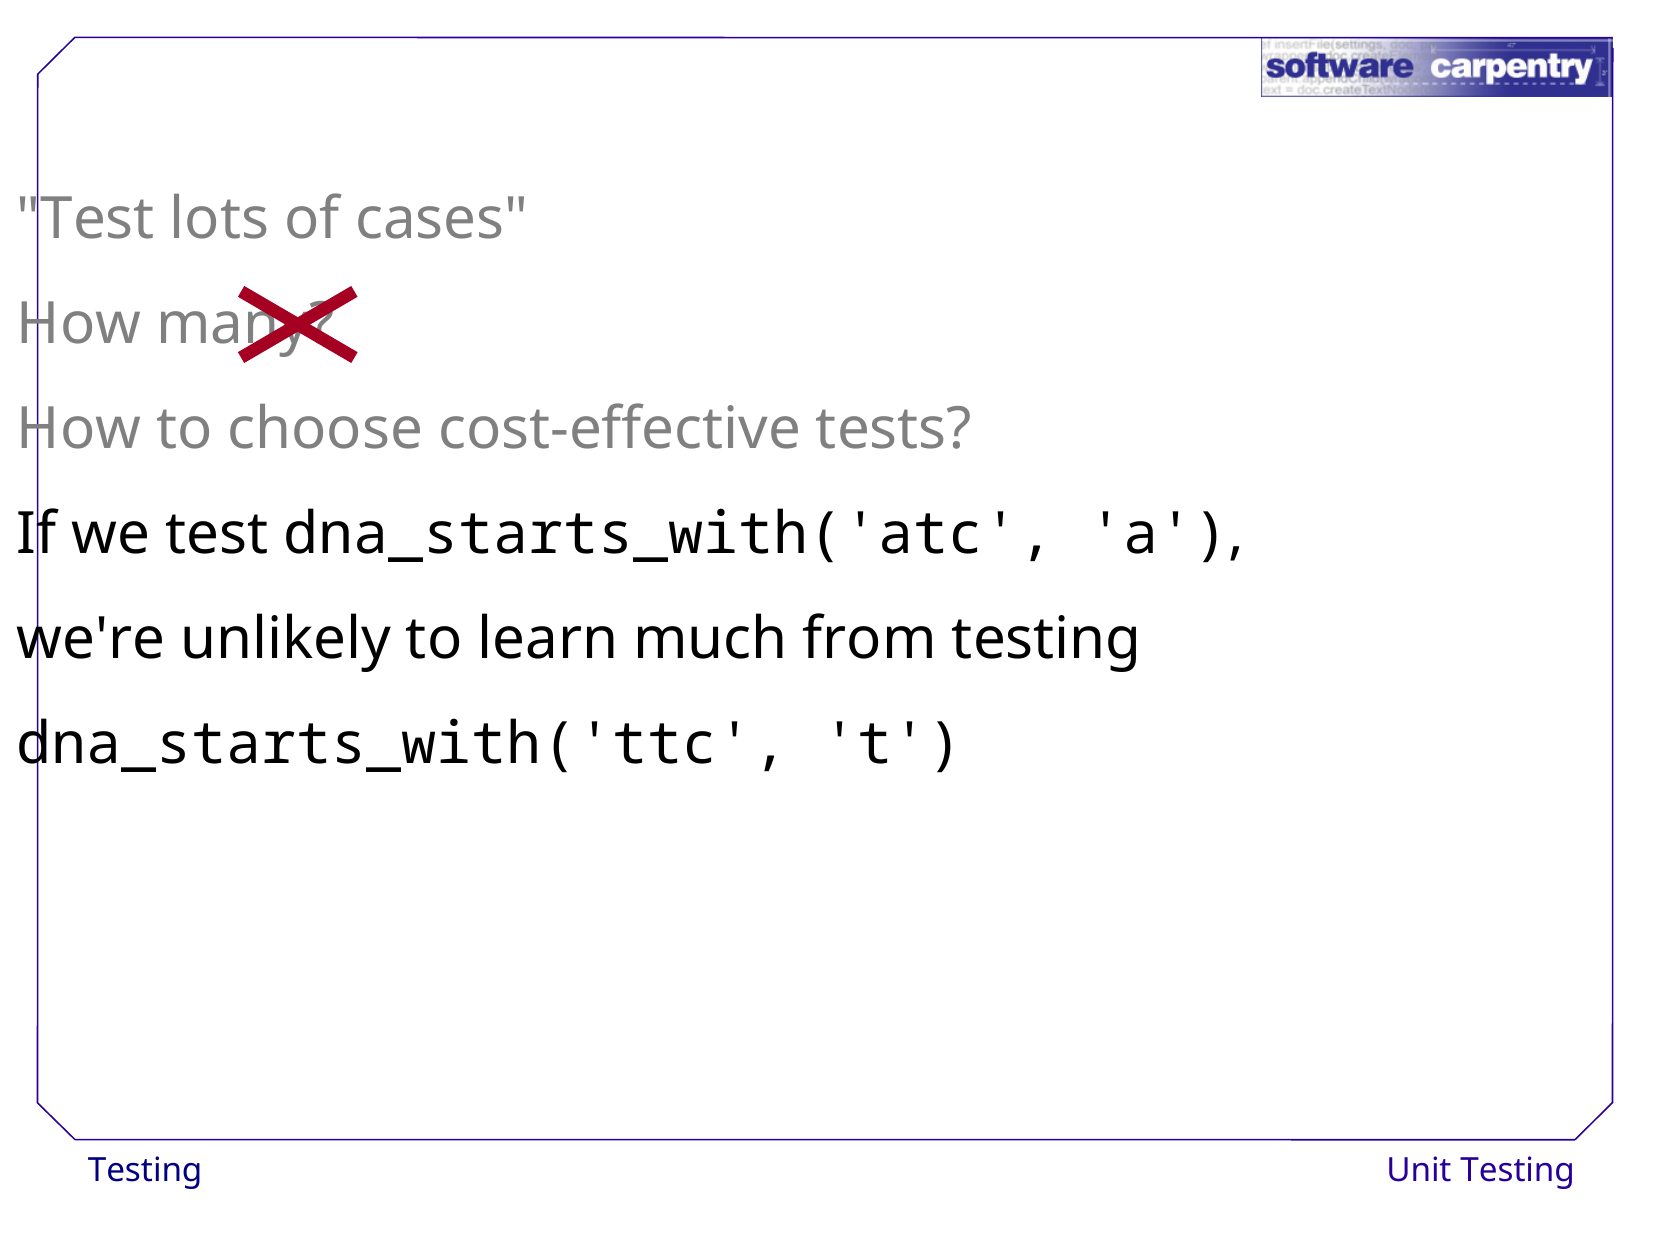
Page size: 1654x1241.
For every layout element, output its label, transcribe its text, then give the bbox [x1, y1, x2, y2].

text_box "Test lots of cases" How many? How to choose cost-effective tests? If we test dna_starts_with('atc', 'a'), we're unlikely to learn much from testing dna_starts_with('ttc', 't') [2, 137, 1410, 784]
picture [1261, 39, 1613, 97]
